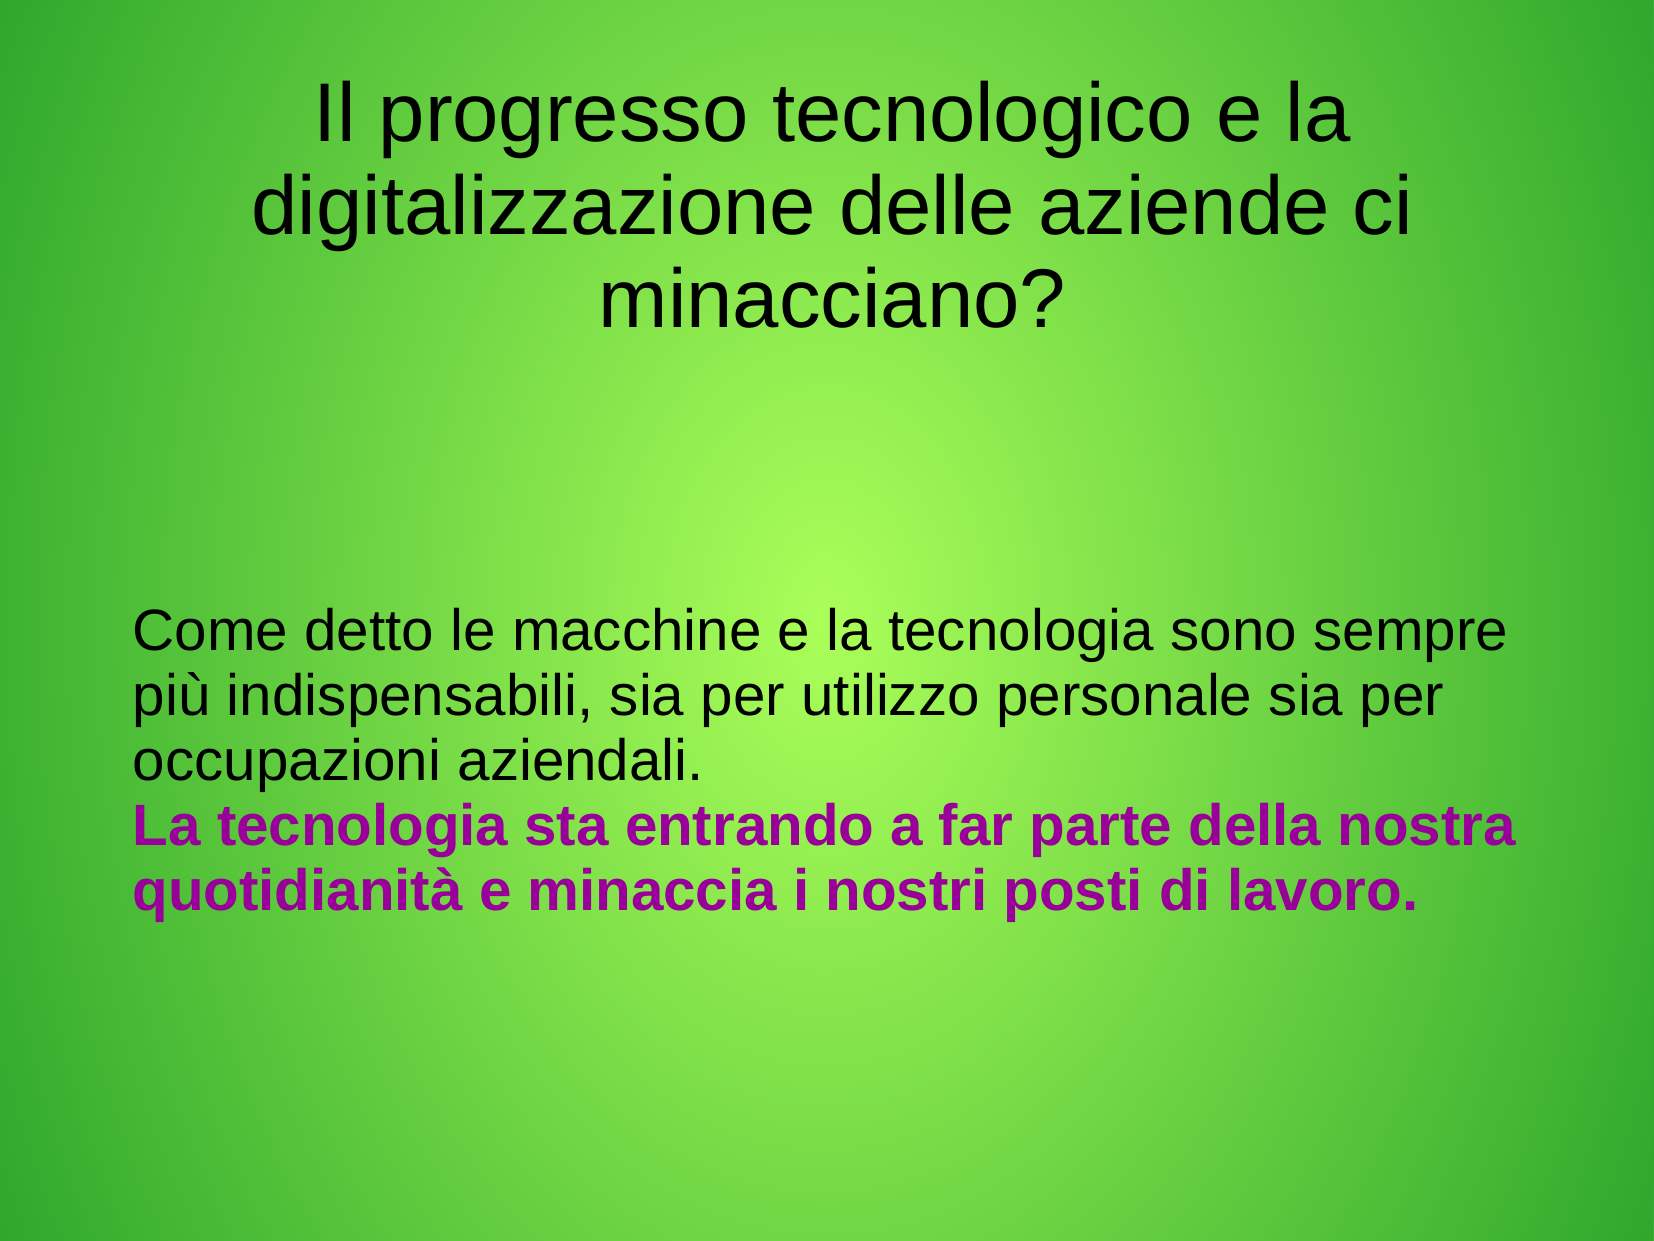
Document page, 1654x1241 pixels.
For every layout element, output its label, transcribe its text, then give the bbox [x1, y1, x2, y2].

text_box Come detto le macchine e la tecnologia sono sempre più indispensabili, sia per utilizzo personale sia per occupazioni aziendali. La tecnologia sta entrando a far parte della nostra quotidianità e minaccia i nostri posti di lavoro. [118, 590, 1548, 981]
text_box Il progresso tecnologico e la digitalizzazione delle aziende ci minacciano? [59, 59, 1607, 354]
